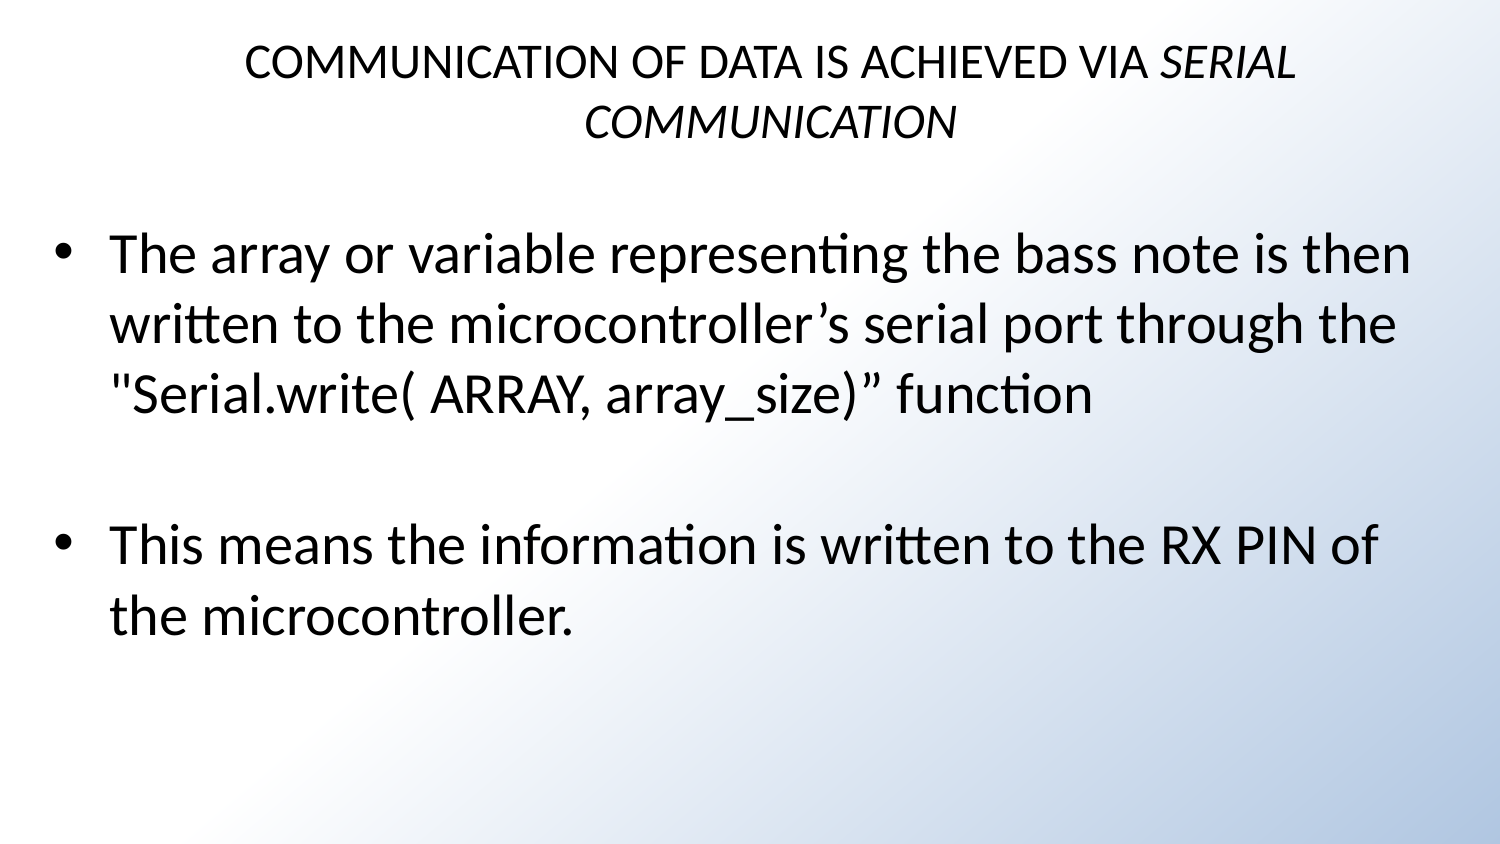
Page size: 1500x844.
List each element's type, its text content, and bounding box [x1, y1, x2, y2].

list [755, 158, 1462, 716]
list The array or variable representing the bass note is then written to the microcontroller’s serial port through the "Serial.write( ARRAY, array_size)” function This means the information is written to the RX PIN of the microcontroller. [38, 208, 1441, 844]
title COMMUNICATION OF DATA IS ACHIEVED VIA SERIAL COMMUNICATION [69, 18, 1472, 159]
